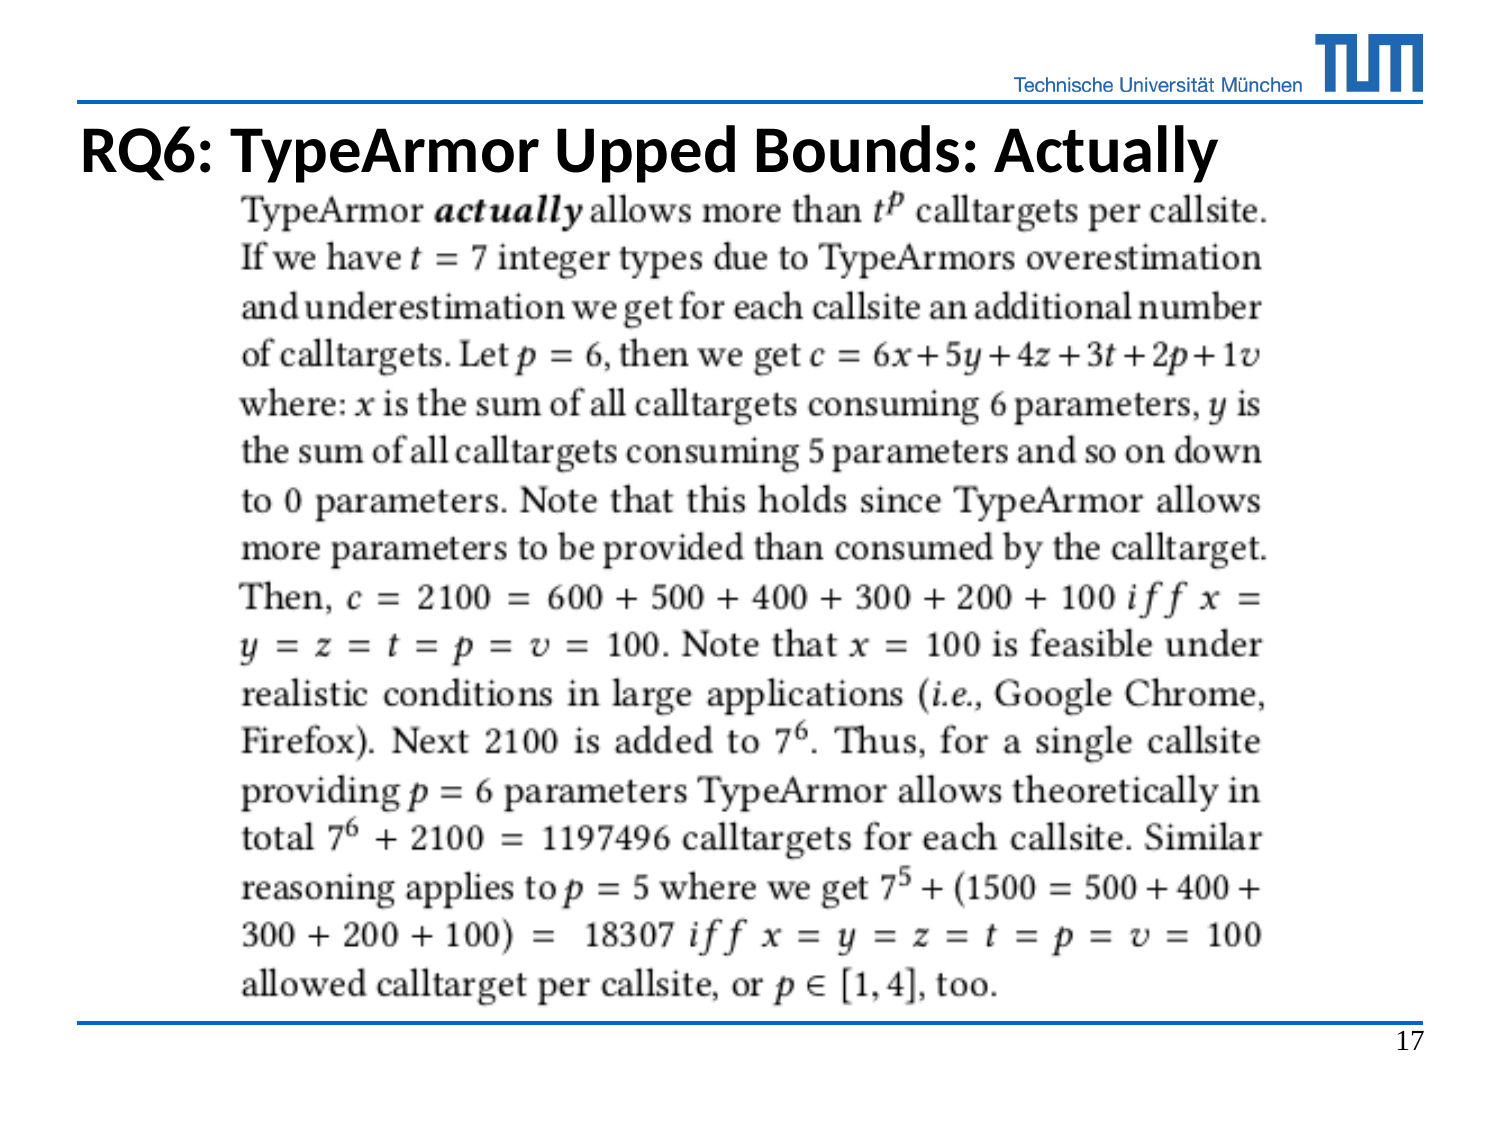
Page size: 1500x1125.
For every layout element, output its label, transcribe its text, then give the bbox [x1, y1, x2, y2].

title RQ6: TypeArmor Upped Bounds: Actually [80, 112, 1419, 200]
picture [1014, 34, 1423, 92]
picture [235, 189, 1289, 1019]
